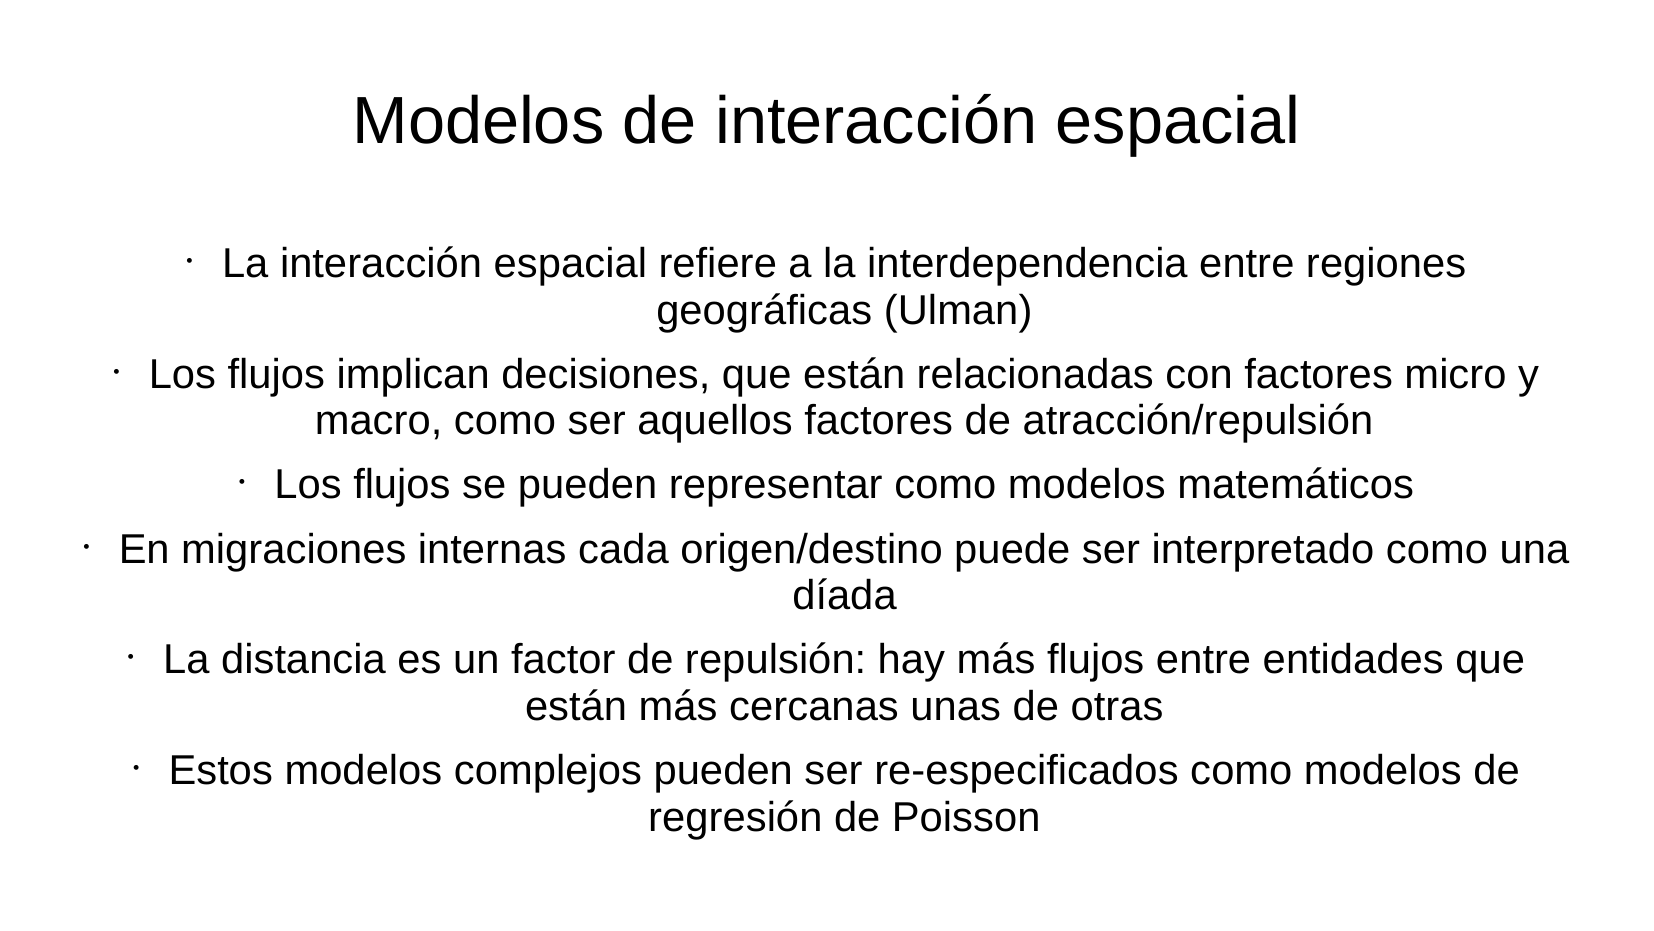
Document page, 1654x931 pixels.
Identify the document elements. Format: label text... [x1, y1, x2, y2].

subtitle Modelos de interacción espacial La interacción espacial refiere a la interdependencia entre regiones geográficas (Ulman) Los flujos implican decisiones, que están relacionadas con factores micro y macro, como ser aquellos factores de atracción/repulsión Los flujos se pueden representar como modelos matemáticos En migraciones internas cada origen/destino puede ser interpretado como una díada La distancia es un factor de repulsión: hay más flujos entre entidades que están más cercanas unas de otras Estos modelos complejos pueden ser re-especificados como modelos de regresión de Poisson [82, 83, 1571, 840]
